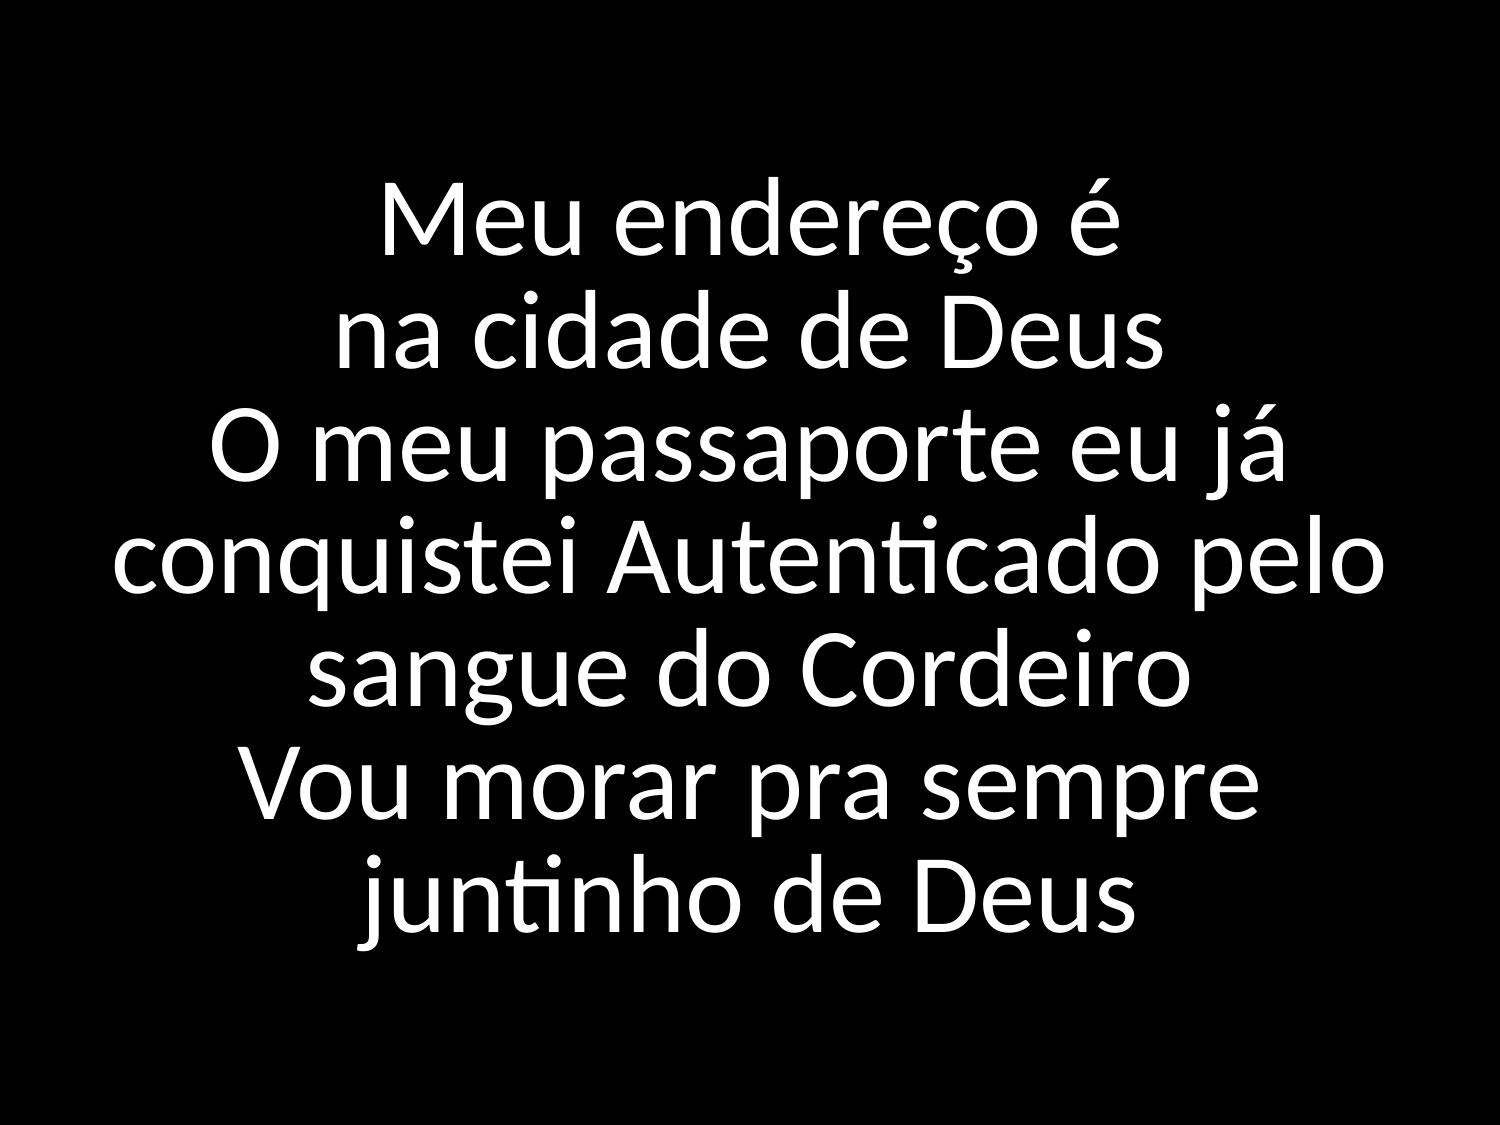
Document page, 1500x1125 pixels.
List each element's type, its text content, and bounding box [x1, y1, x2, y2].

subtitle Meu endereço é na cidade de Deus O meu passaporte eu já conquistei Autenticado pelo sangue do Cordeiro Vou morar pra sempre juntinho de Deus [75, 45, 1425, 1087]
